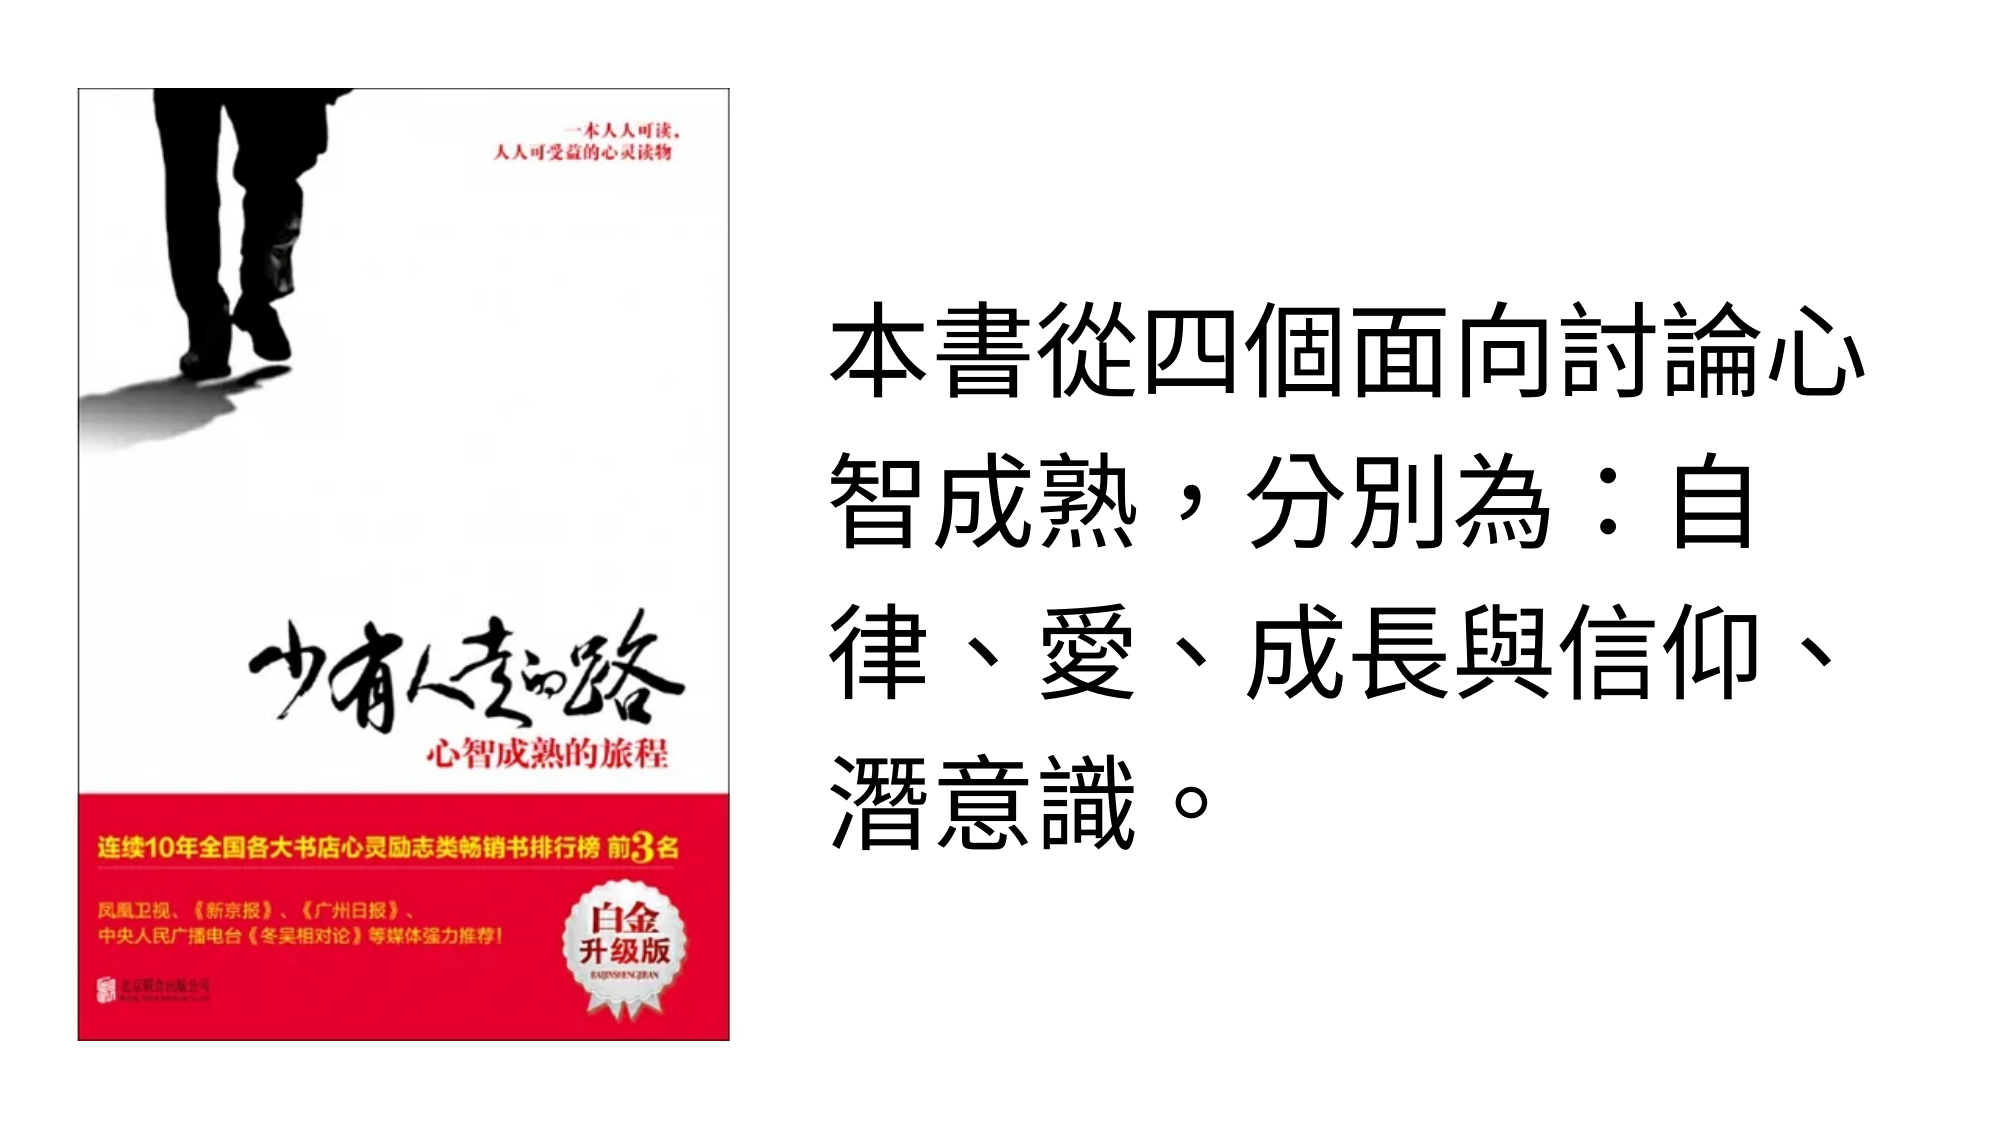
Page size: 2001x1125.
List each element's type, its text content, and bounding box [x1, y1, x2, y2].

picture [59, 88, 739, 1041]
title 本書從四個面向討論心智成熟，分別為：自律、愛、成長與信仰、潛意識。 [826, 196, 1920, 945]
